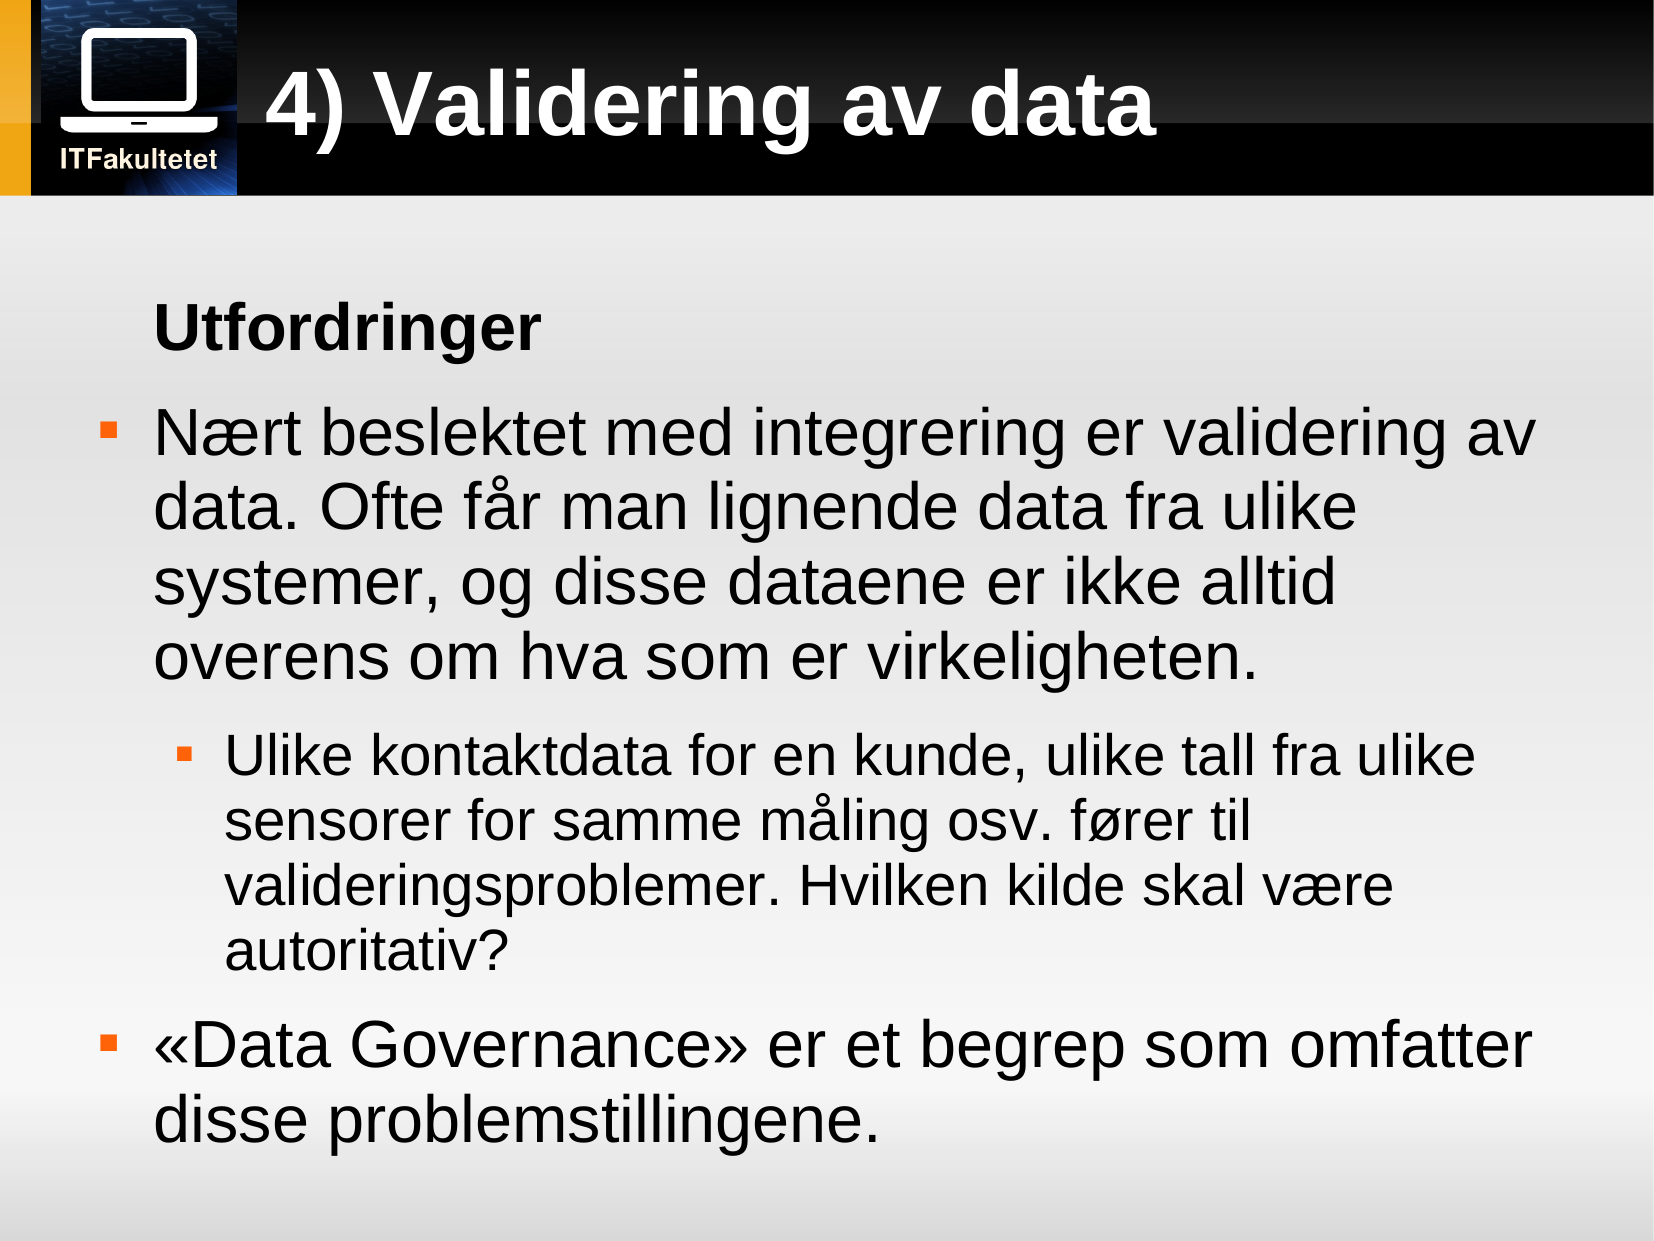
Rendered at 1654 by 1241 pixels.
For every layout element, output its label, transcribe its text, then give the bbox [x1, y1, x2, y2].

list Utfordringer Nært beslektet med integrering er validering av data. Ofte får man lignende data fra ulike systemer, og disse dataene er ikke alltid overens om hva som er virkeligheten. Ulike kontaktdata for en kunde, ulike tall fra ulike sensorer for samme måling osv. fører til valideringsproblemer. Hvilken kilde skal være autoritativ? «Data Governance» er et begrep som omfatter disse problemstillingene. [82, 290, 1571, 1157]
title 4) Validering av data [265, 0, 1565, 208]
picture [0, 0, 1654, 1241]
